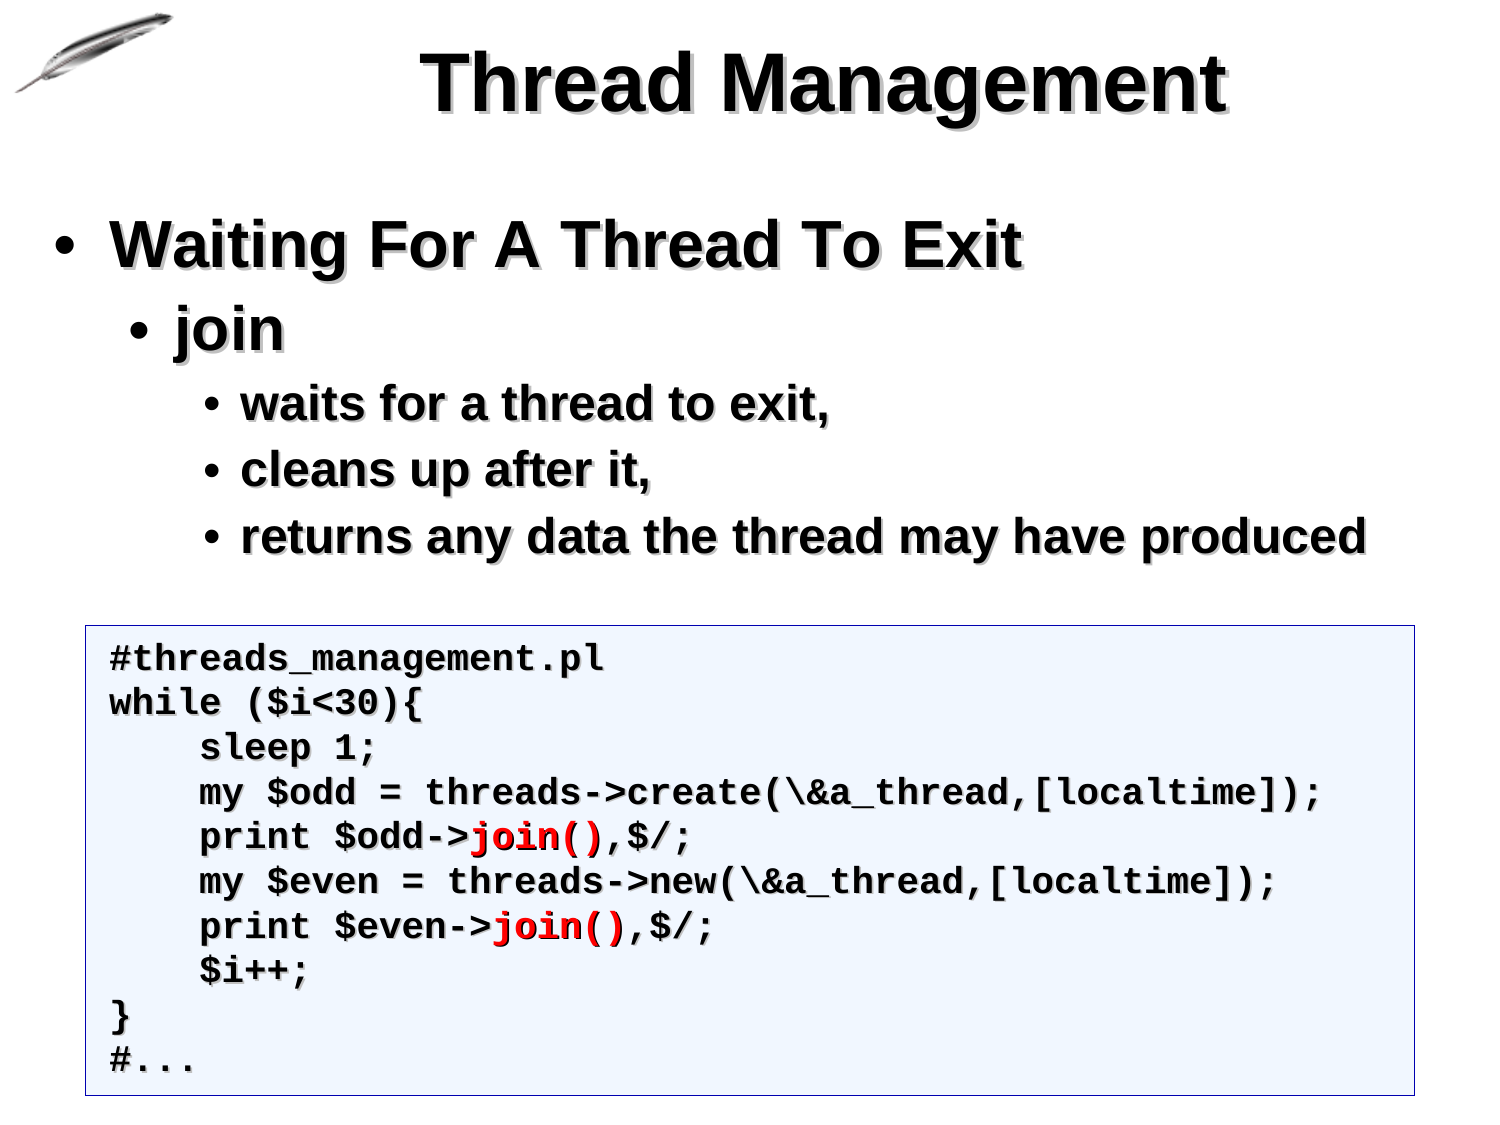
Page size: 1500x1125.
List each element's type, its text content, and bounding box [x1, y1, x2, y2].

picture [11, 11, 179, 95]
text_box #threads_management.pl while ($i<30){ sleep 1; my $odd = threads->create(\&a_thread,[localtime]); print $odd->join(),$/; my $even = threads->new(\&a_thread,[localtime]); print $even->join(),$/; $i++; } #... [85, 624, 1415, 1096]
title Thread Management [419, 0, 1459, 176]
list Waiting For A Thread To Exit join waits for a thread to exit, cleans up after it, returns any data the thread may have produced [53, 207, 1447, 1084]
